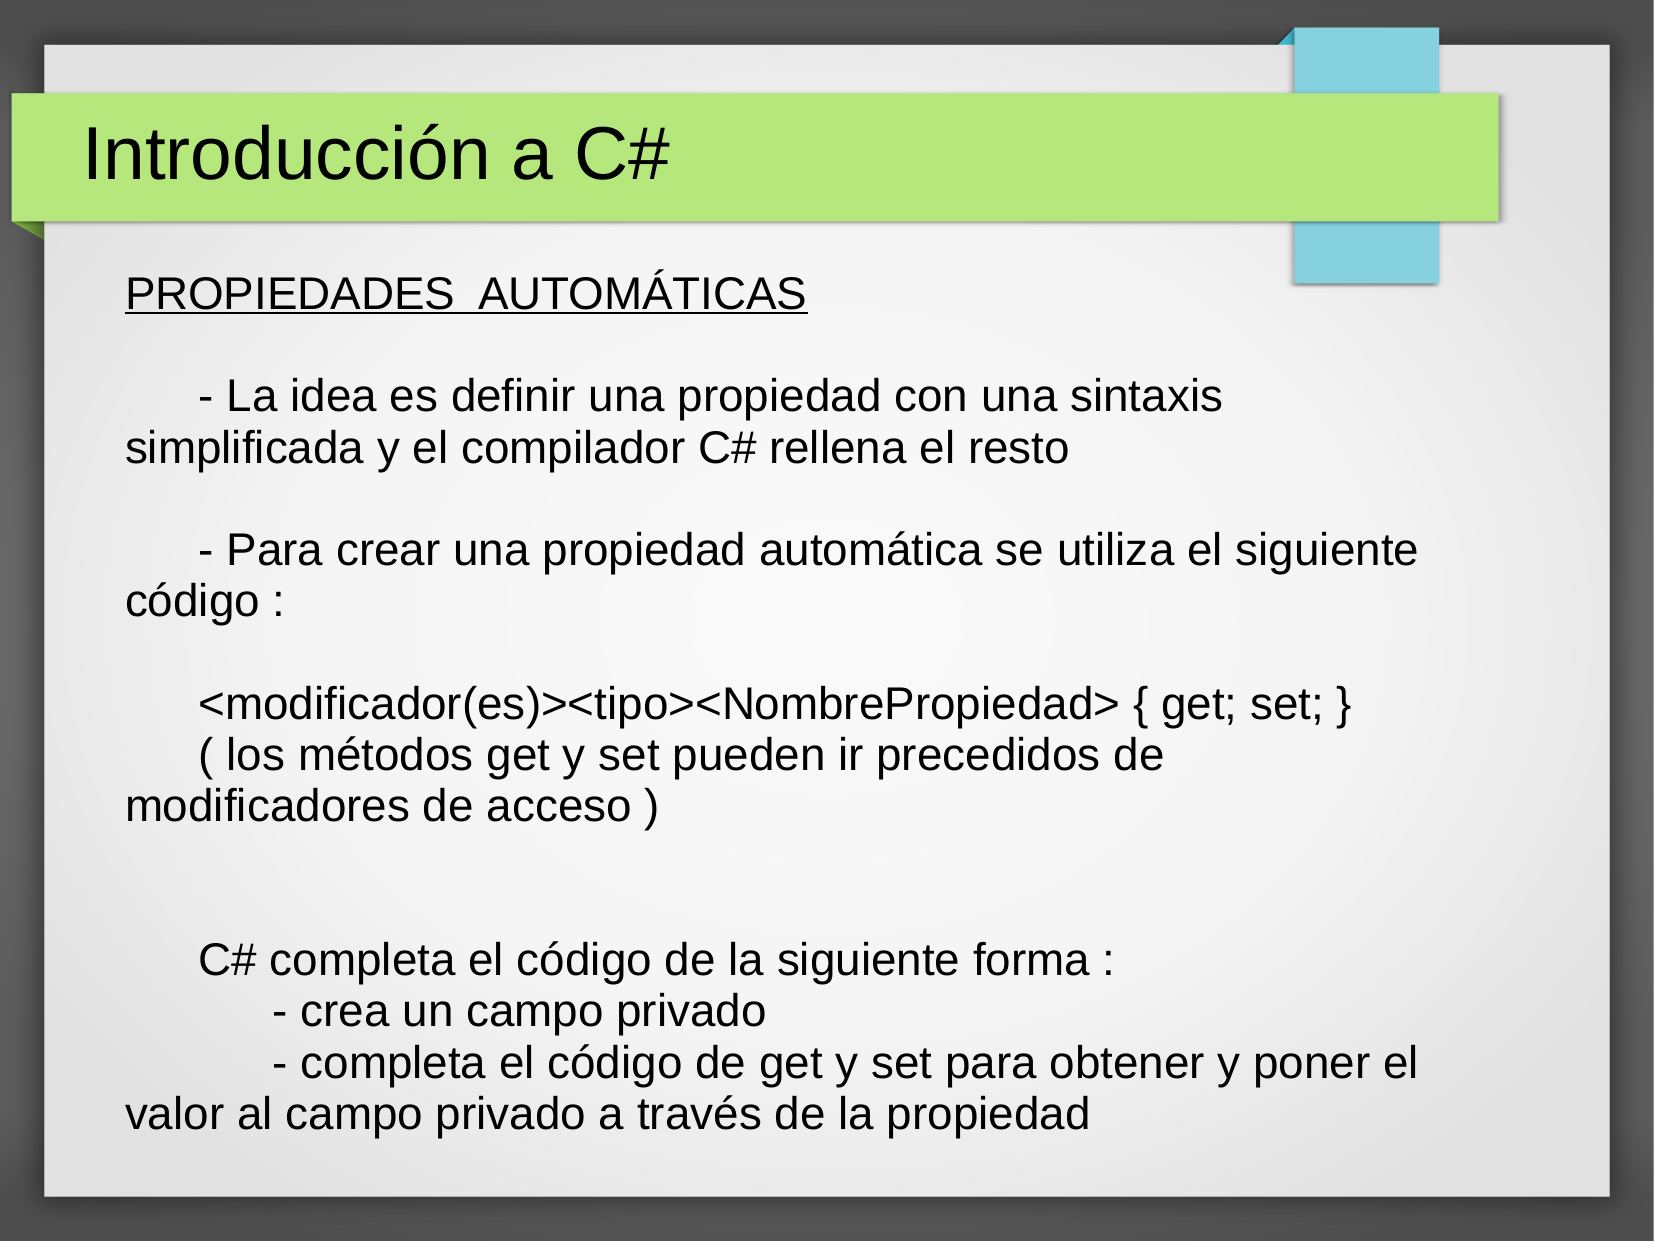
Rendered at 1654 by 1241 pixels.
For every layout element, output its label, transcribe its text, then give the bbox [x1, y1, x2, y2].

picture [0, 0, 1654, 1241]
title Introducción a C# [82, 94, 1264, 213]
text_box PROPIEDADES AUTOMÁTICAS - La idea es definir una propiedad con una sintaxis simplificada y el compilador C# rellena el resto - Para crear una propiedad automática se utiliza el siguiente código : <modificador(es)><tipo><NombrePropiedad> { get; set; } ( los métodos get y set pueden ir precedidos de modificadores de acceso ) C# completa el código de la siguiente forma : - crea un campo privado - completa el código de get y set para obtener y poner el valor al campo privado a través de la propiedad [125, 267, 1463, 1140]
